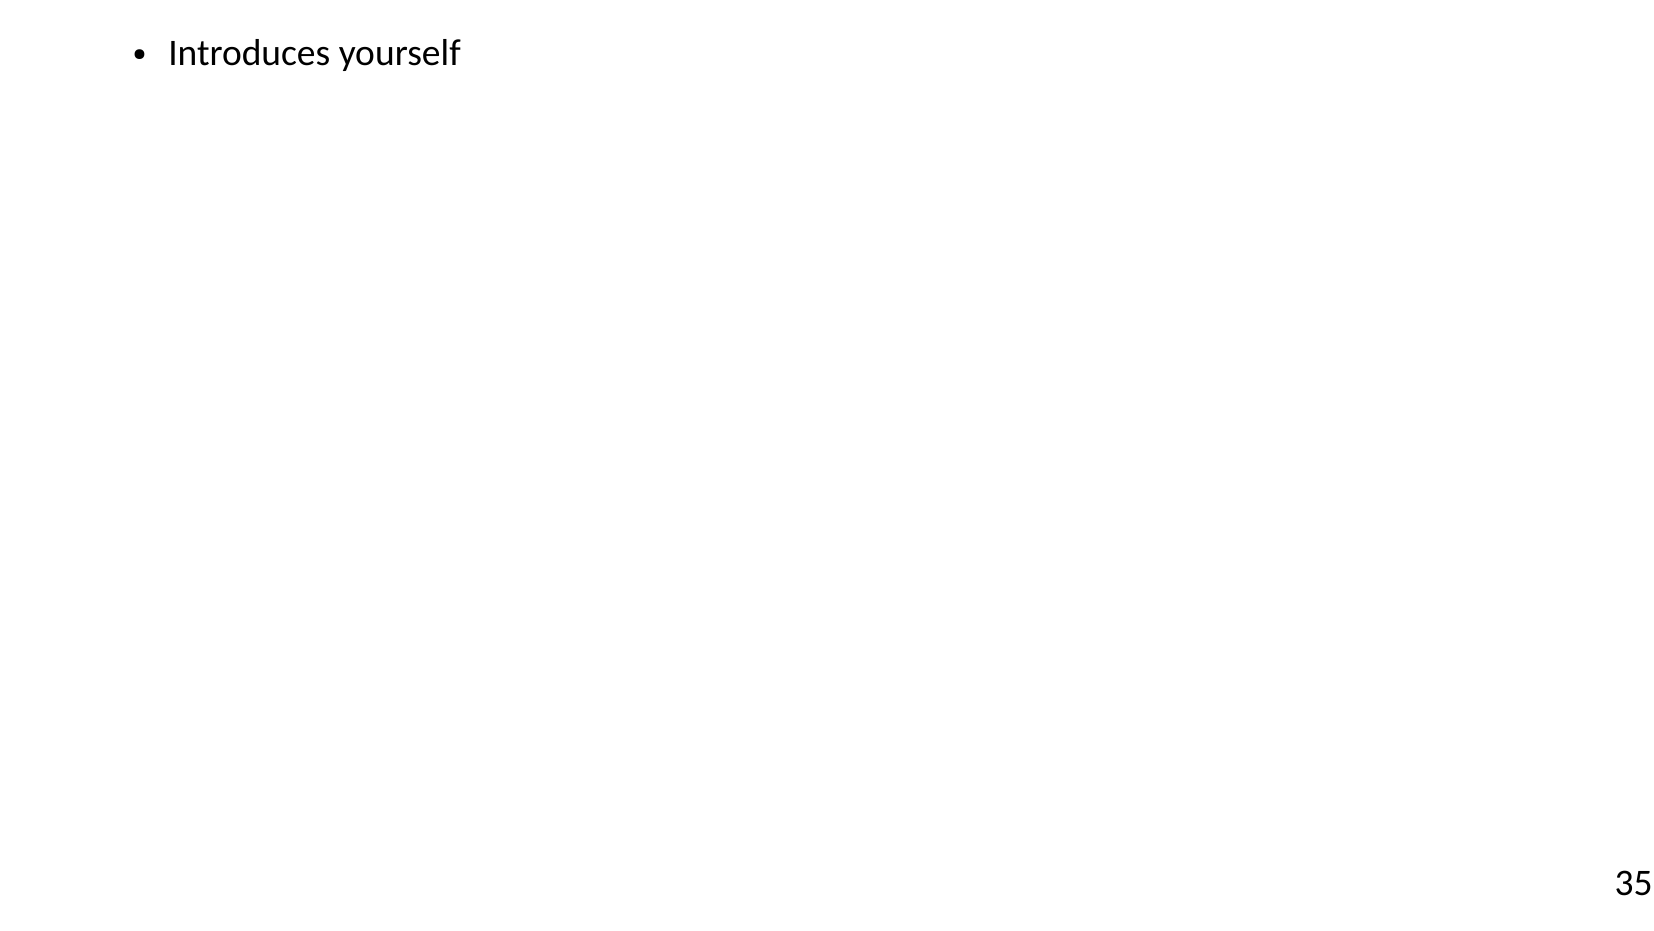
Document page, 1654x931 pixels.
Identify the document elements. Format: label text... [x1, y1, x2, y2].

text_box Introduces yourself [118, 29, 1447, 83]
text_box <number> [1479, 860, 1654, 931]
